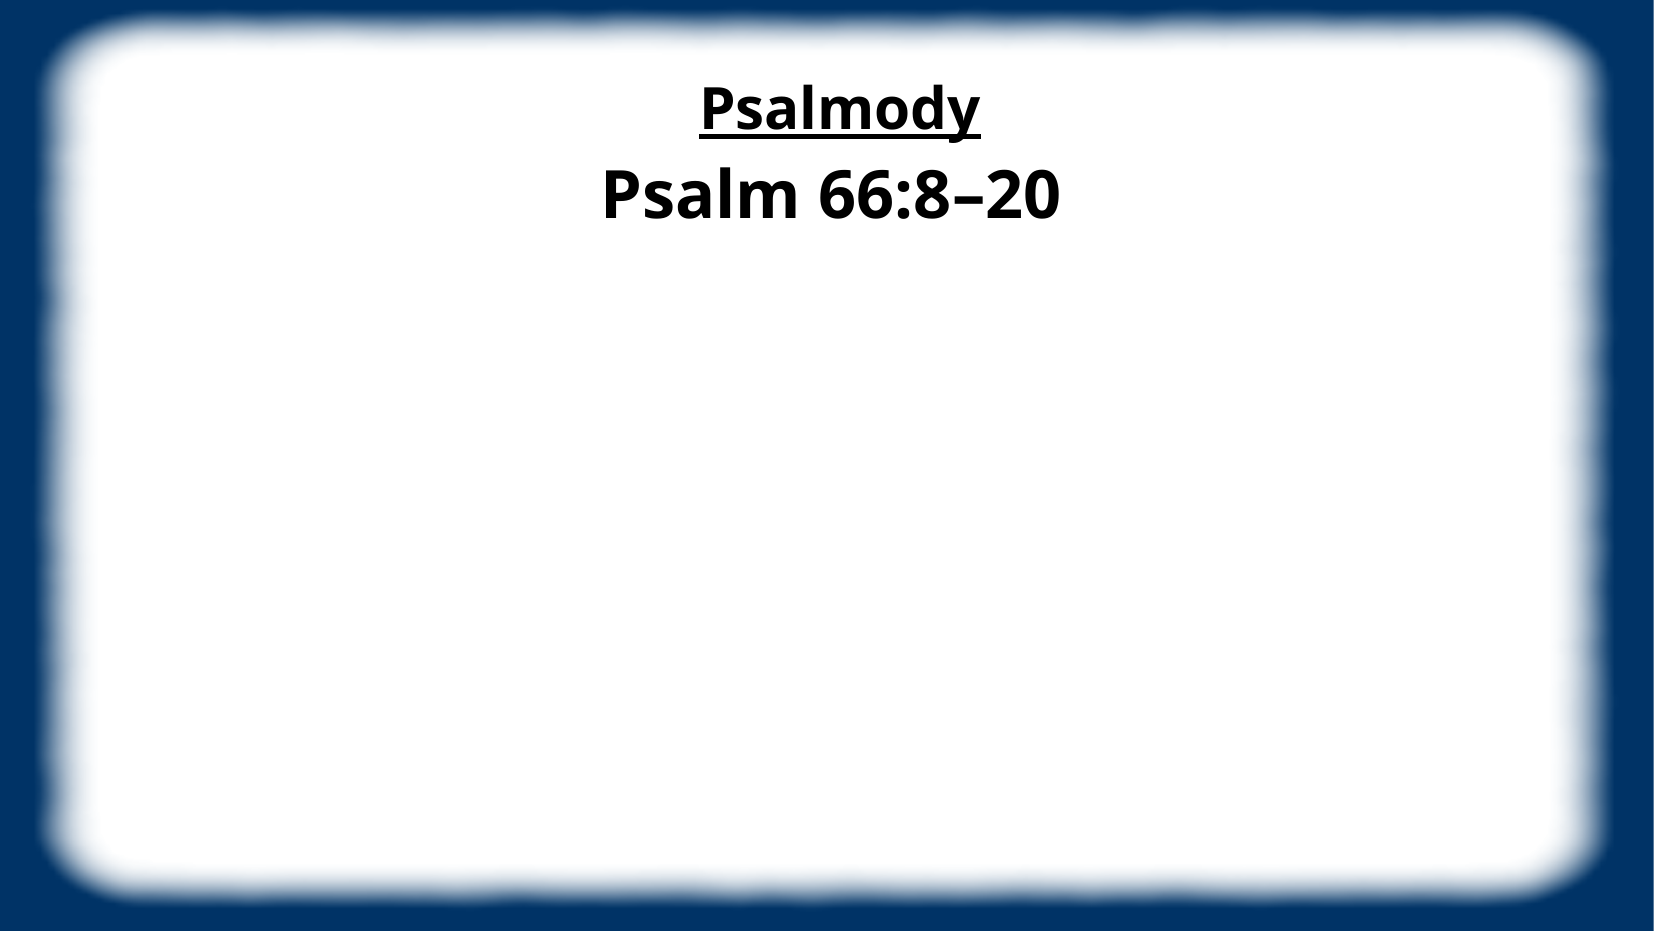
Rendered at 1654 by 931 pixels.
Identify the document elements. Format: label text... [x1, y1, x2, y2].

picture [0, 0, 1654, 931]
text_box Psalmody Psalm 66:8–20 [135, 60, 1546, 256]
